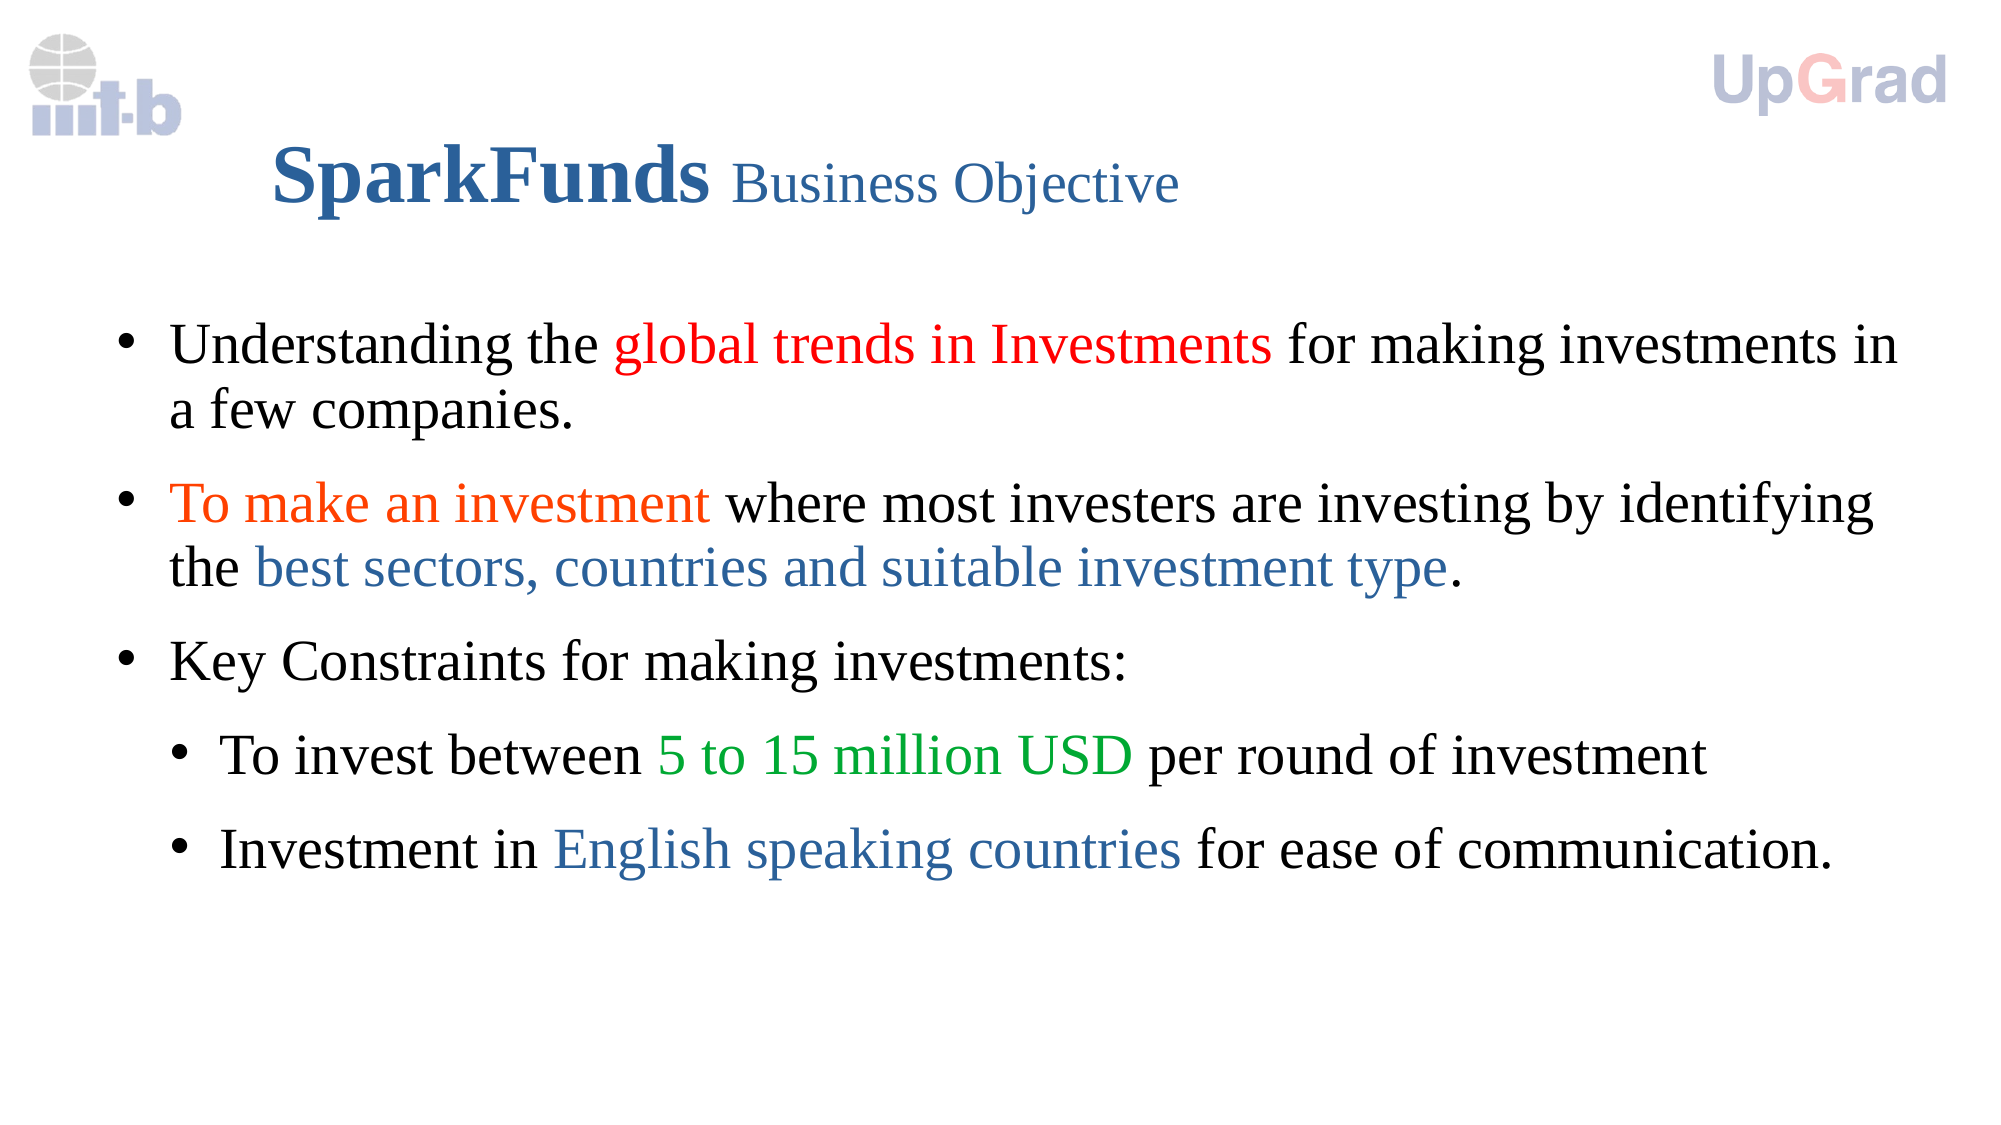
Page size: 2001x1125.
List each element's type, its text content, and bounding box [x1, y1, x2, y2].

text_box SparkFunds Business Objective [236, 104, 1764, 246]
text_box Understanding the global trends in Investments for making investments in a few companies. To make an investment where most investers are investing by identifying the best sectors, countries and suitable investment type. Key Constraints for making investments: To invest between 5 to 15 million USD per round of investment Investment in English speaking countries for ease of communication. [83, 304, 1916, 1017]
